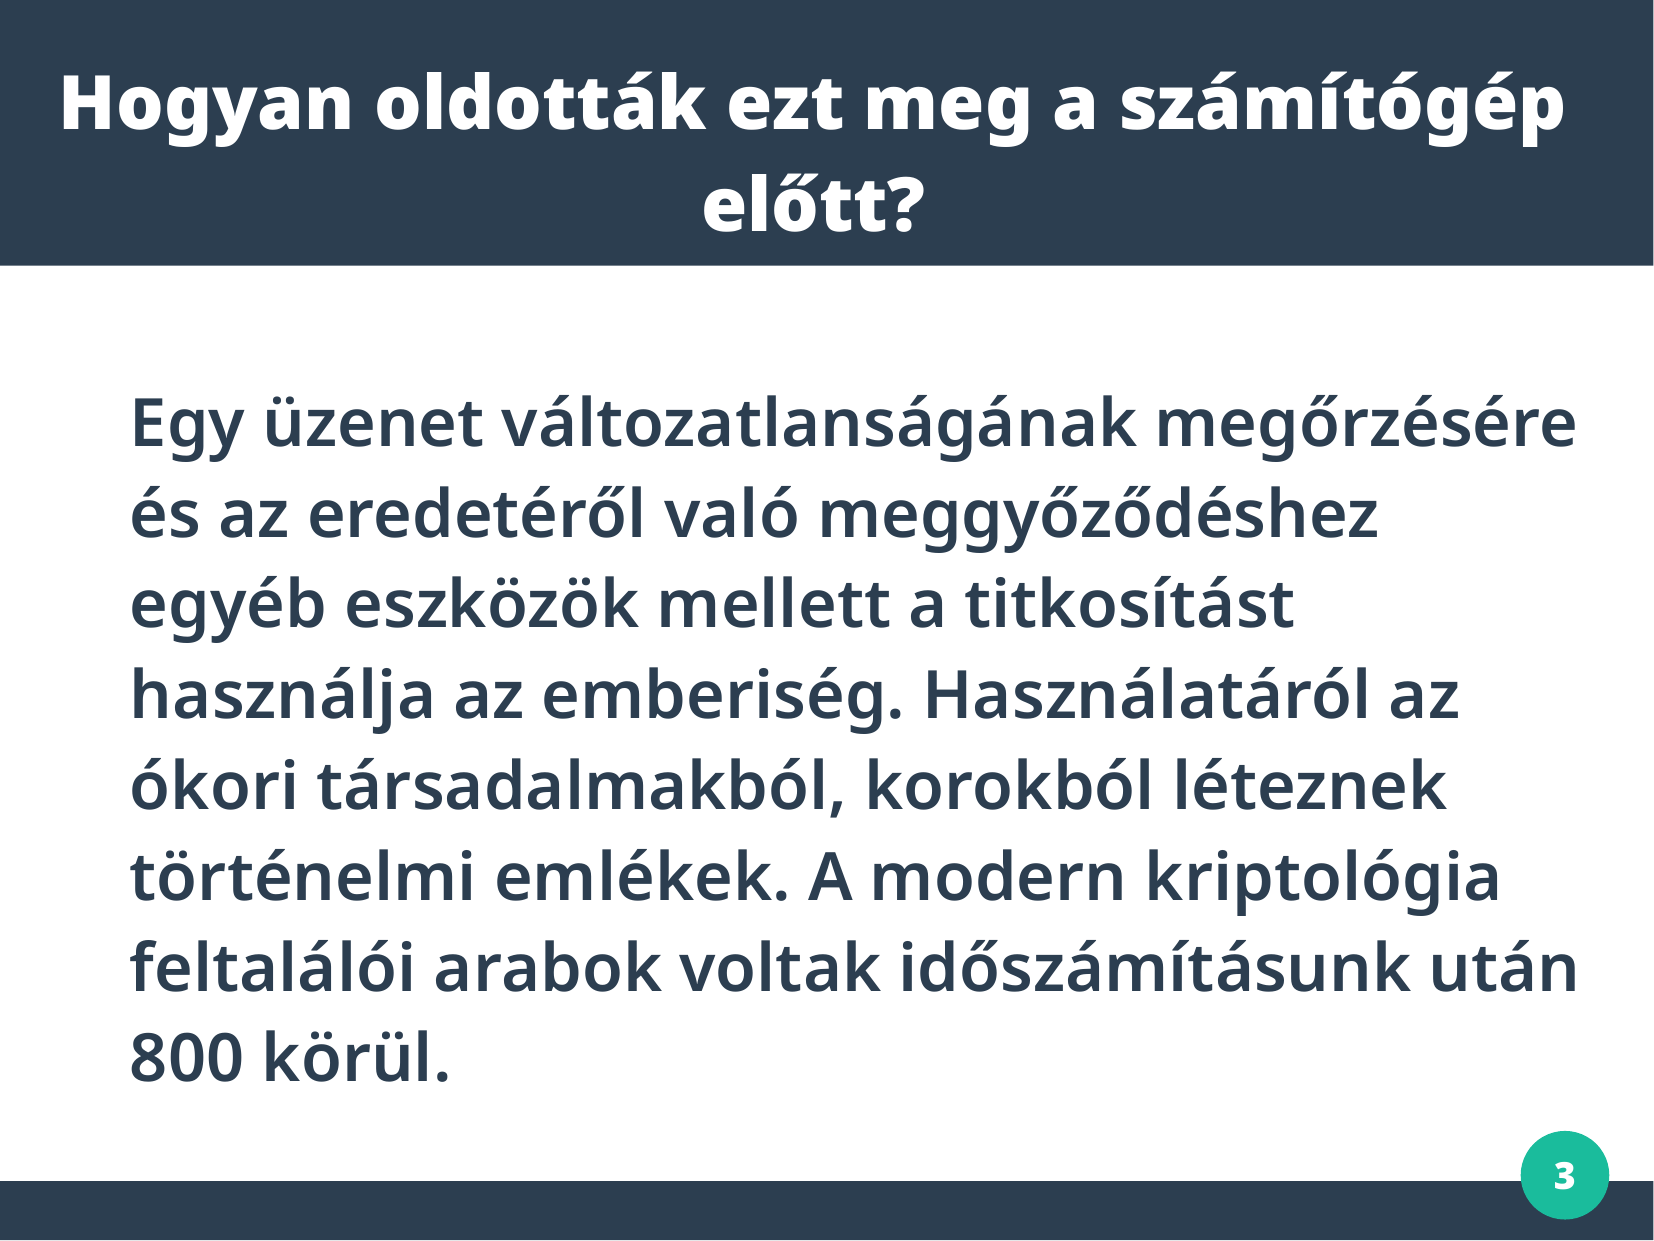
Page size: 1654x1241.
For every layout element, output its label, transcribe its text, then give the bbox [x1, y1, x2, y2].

title Hogyan oldották ezt meg a számítógép előtt? [59, 49, 1595, 207]
list Egy üzenet változatlanságának megőrzésére és az eredetéről való meggyőződéshez egyéb eszközök mellett a titkosítást használja az emberiség. Használatáról az ókori társadalmakból, korokból léteznek történelmi emlékek. A modern kriptológia feltalálói arabok voltak időszámításunk után 800 körül. [59, 324, 1595, 1152]
